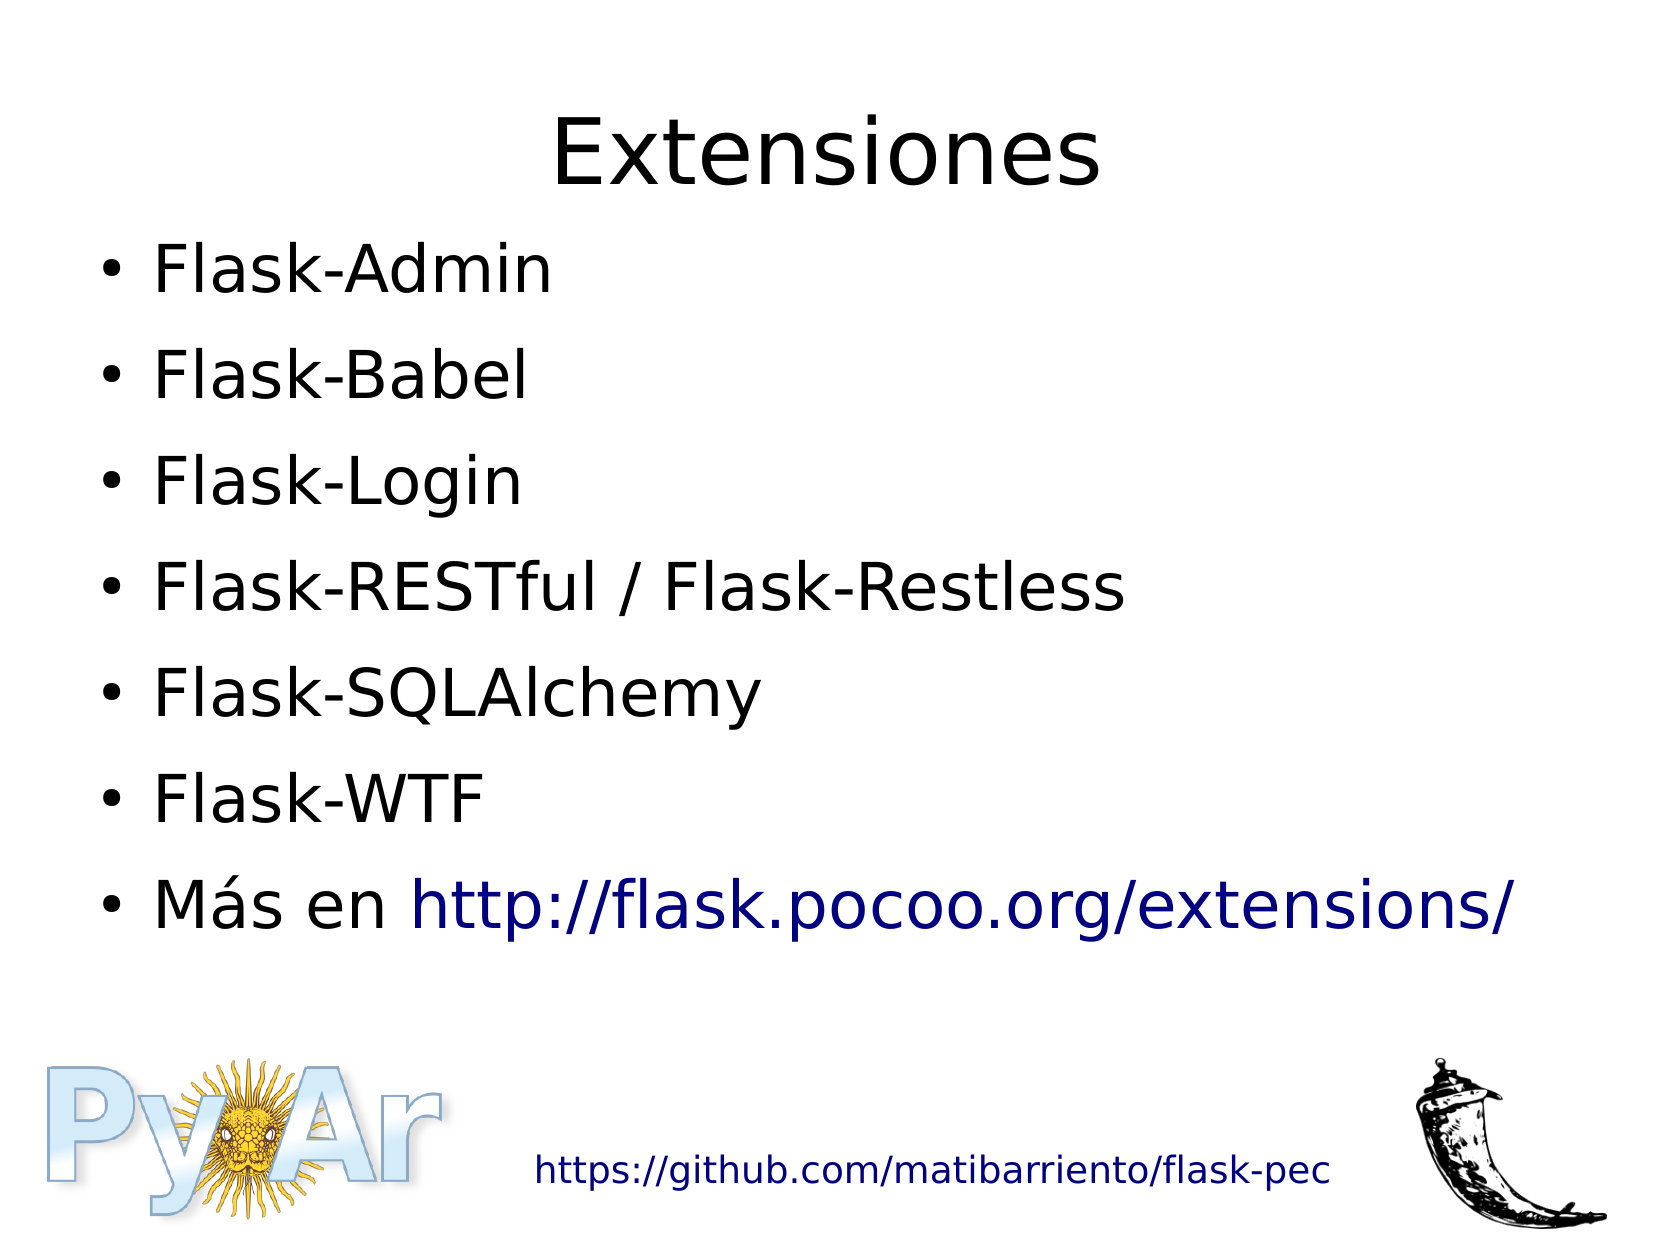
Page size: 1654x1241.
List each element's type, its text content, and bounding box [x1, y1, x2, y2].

picture [1416, 1058, 1607, 1229]
title Extensiones [82, 49, 1571, 231]
list Flask-Admin Flask-Babel Flask-Login Flask-RESTful / Flask-Restless Flask-SQLAlchemy Flask-WTF Más en http://flask.pocoo.org/extensions/ [82, 231, 1571, 951]
picture [47, 1058, 459, 1229]
